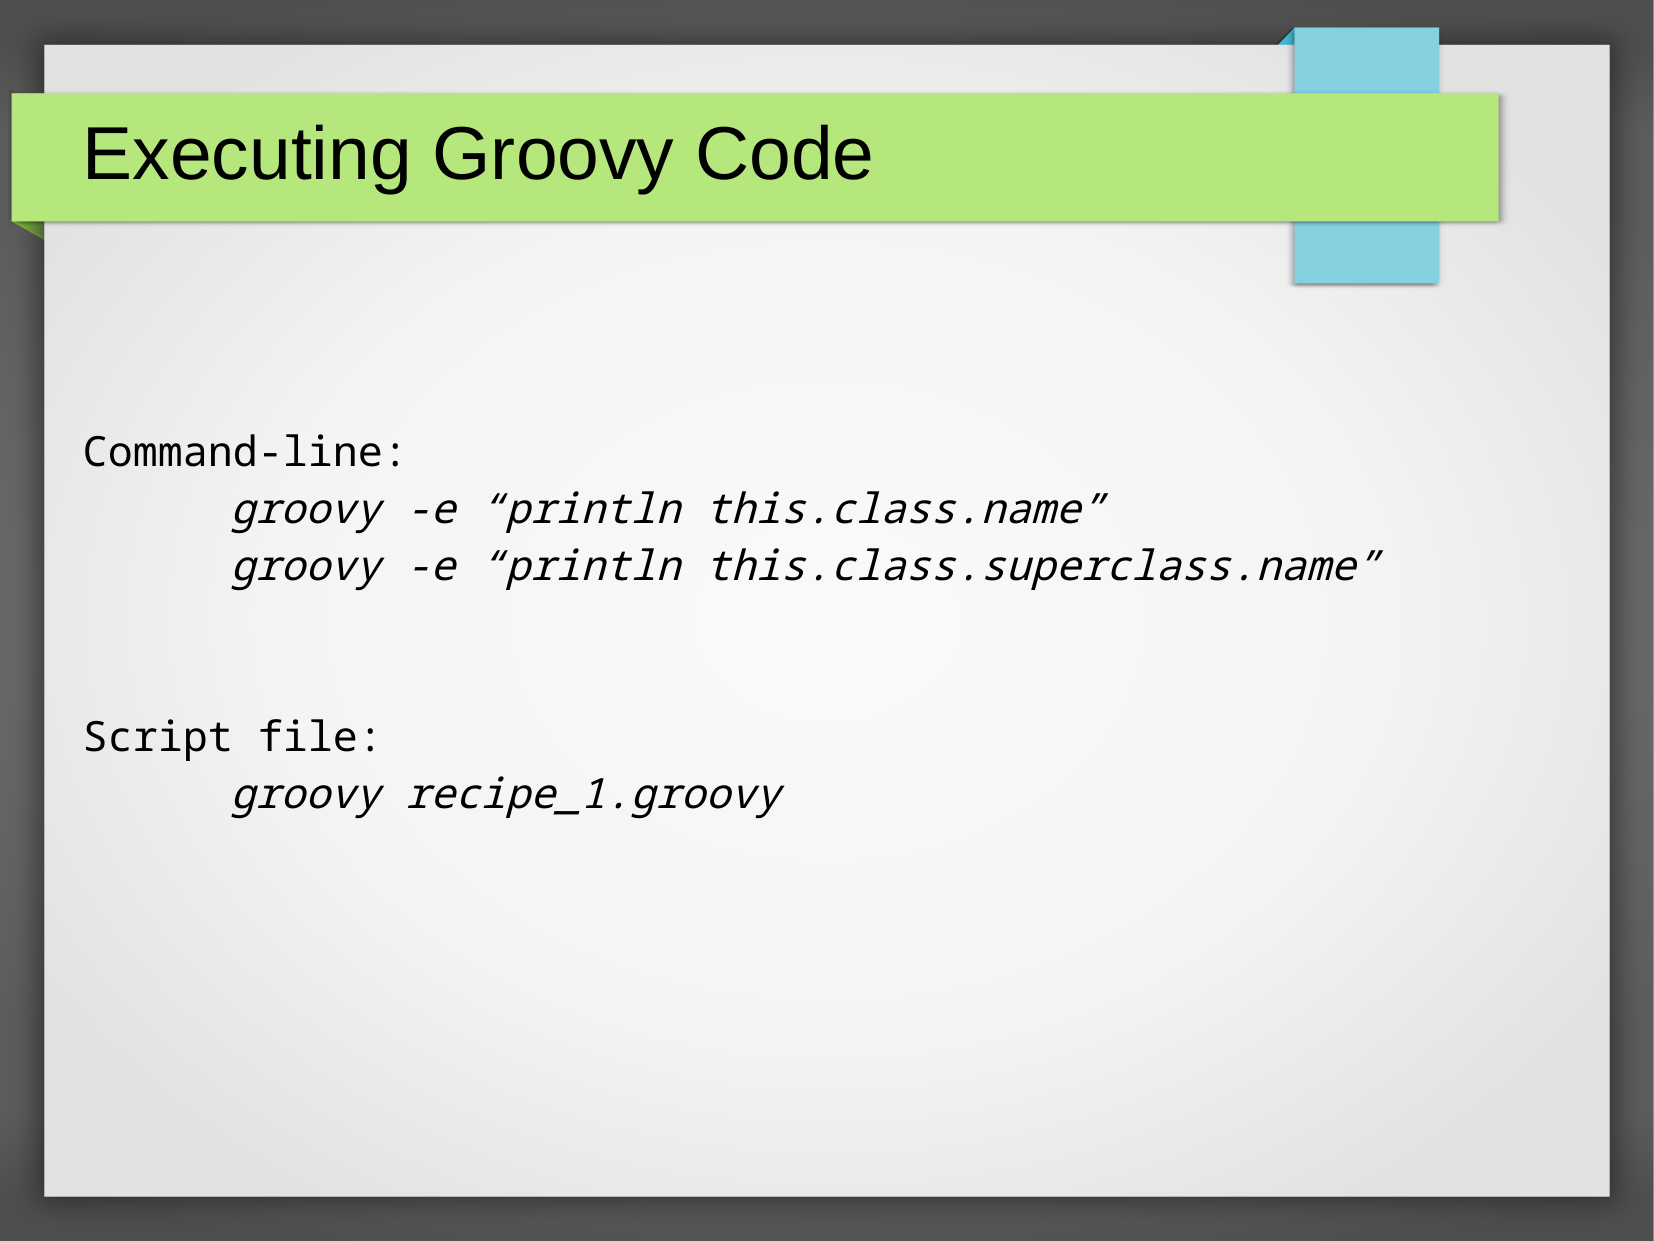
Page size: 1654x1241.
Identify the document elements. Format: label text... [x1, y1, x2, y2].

picture [0, 0, 1654, 1241]
subtitle Command-line: groovy -e “println this.class.name” groovy -e “println this.class.superclass.name” Script file: groovy recipe_1.groovy [82, 290, 1571, 1010]
title Executing Groovy Code [82, 94, 1264, 213]
